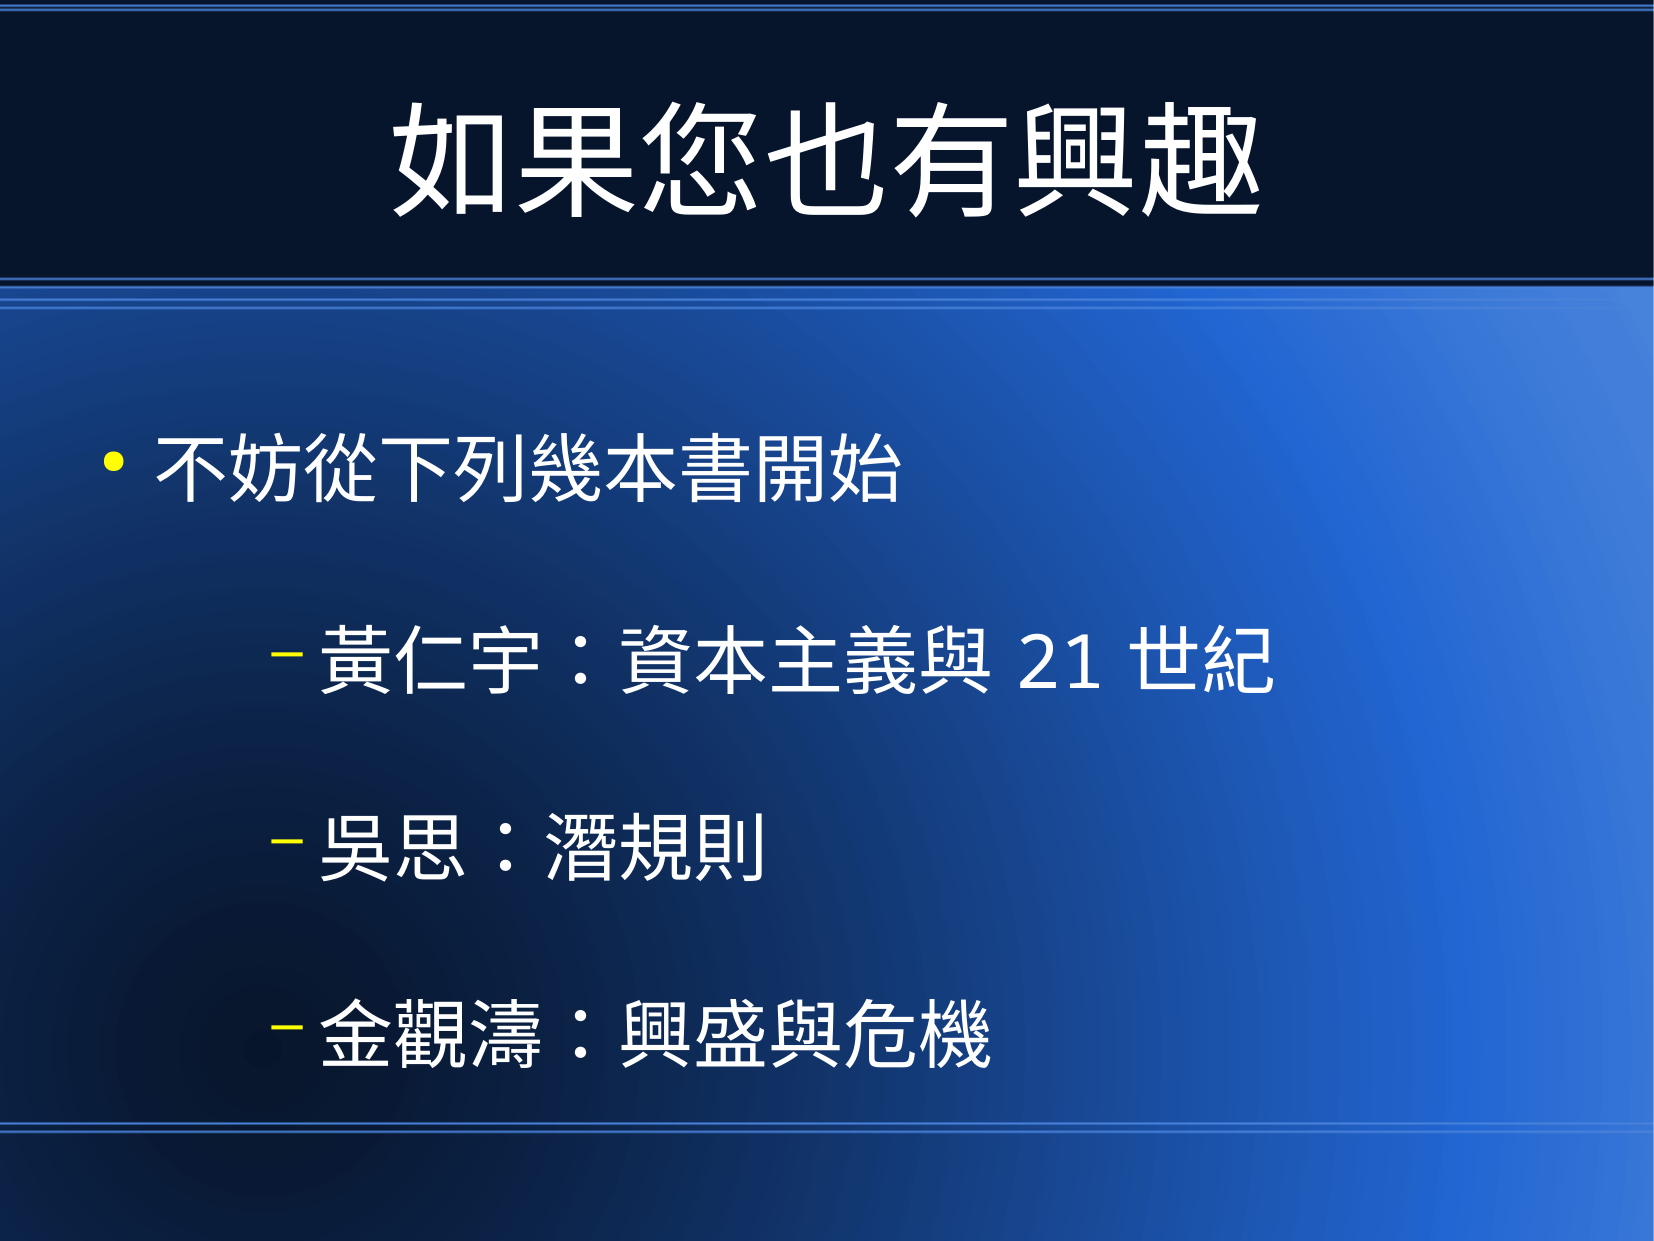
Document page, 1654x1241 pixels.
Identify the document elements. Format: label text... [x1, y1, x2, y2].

picture [0, 0, 1654, 1241]
title 如果您也有興趣 [82, 49, 1571, 257]
list 不妨從下列幾本書開始 黃仁宇：資本主義與21世紀 吳思：潛規則 金觀濤：興盛與危機 [82, 355, 1571, 1241]
